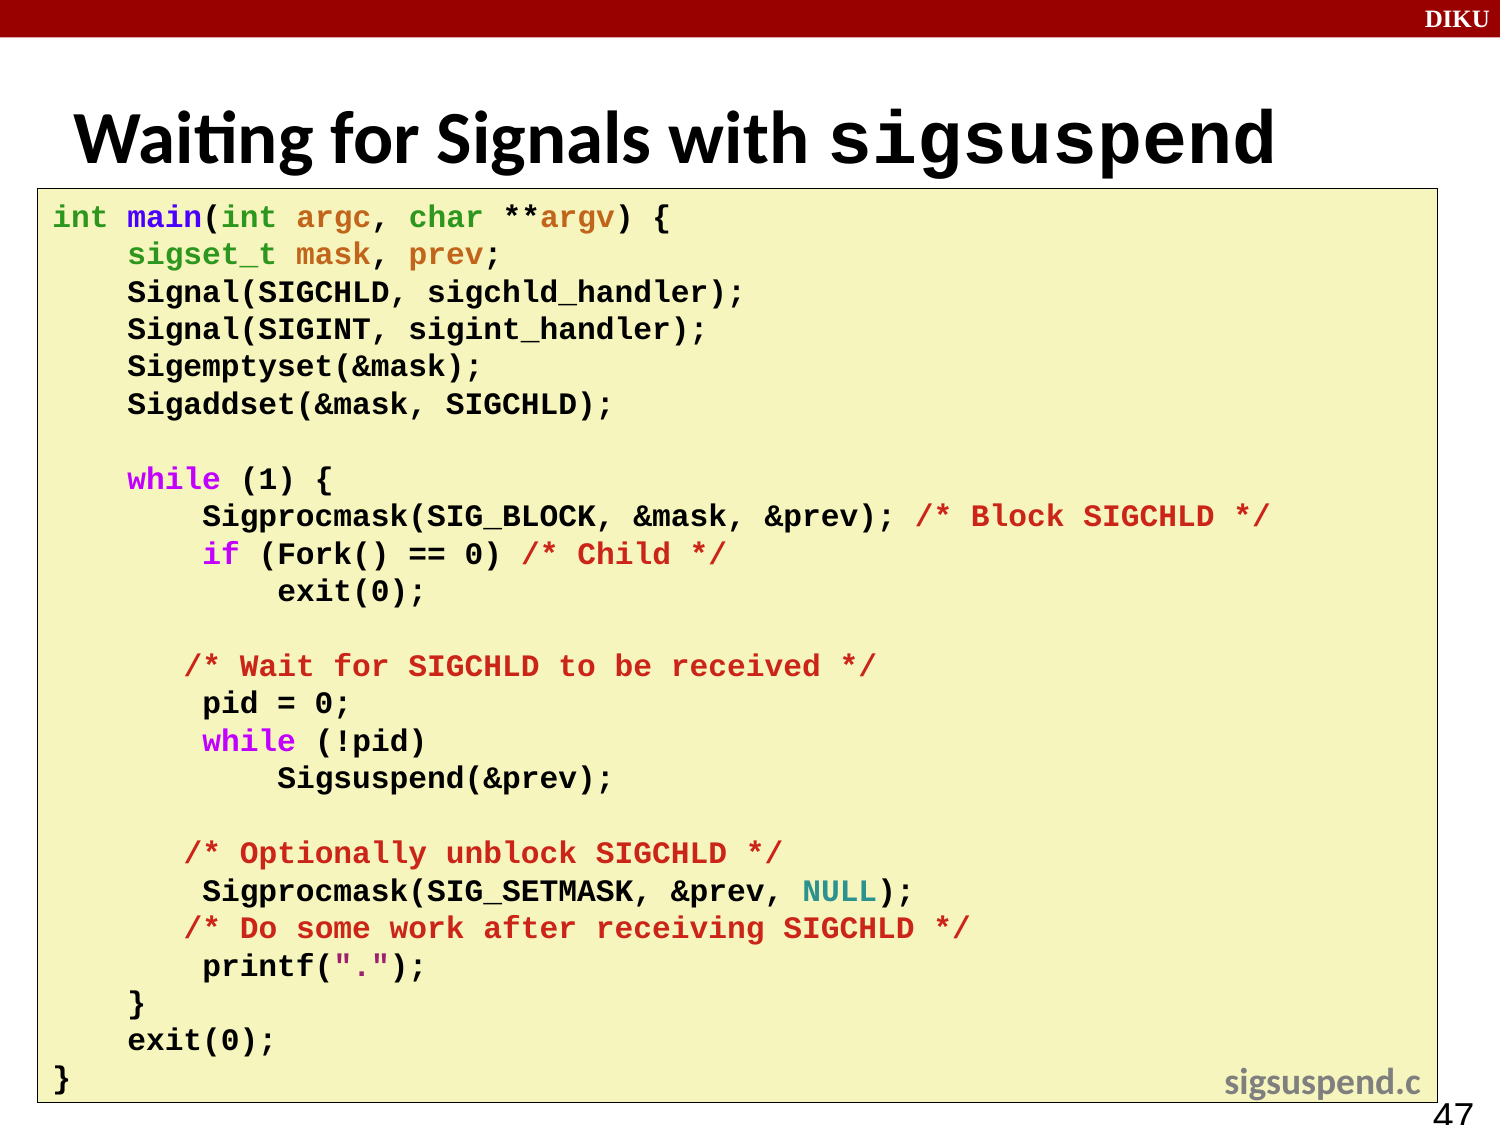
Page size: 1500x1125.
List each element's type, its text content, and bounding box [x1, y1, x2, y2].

text_box sigsuspend.c [1209, 1049, 1436, 1110]
text_box int main(int argc, char **argv) { sigset_t mask, prev; Signal(SIGCHLD, sigchld_handler); Signal(SIGINT, sigint_handler); Sigemptyset(&mask); Sigaddset(&mask, SIGCHLD); while (1) { Sigprocmask(SIG_BLOCK, &mask, &prev); /* Block SIGCHLD */ if (Fork() == 0) /* Child */ exit(0); /* Wait for SIGCHLD to be received */ pid = 0; while (!pid) Sigsuspend(&prev); /* Optionally unblock SIGCHLD */ Sigprocmask(SIG_SETMASK, &prev, NULL); /* Do some work after receiving SIGCHLD */ printf("."); } exit(0); } [37, 188, 1438, 1102]
text_box Waiting for Signals with sigsuspend [58, 71, 1450, 197]
